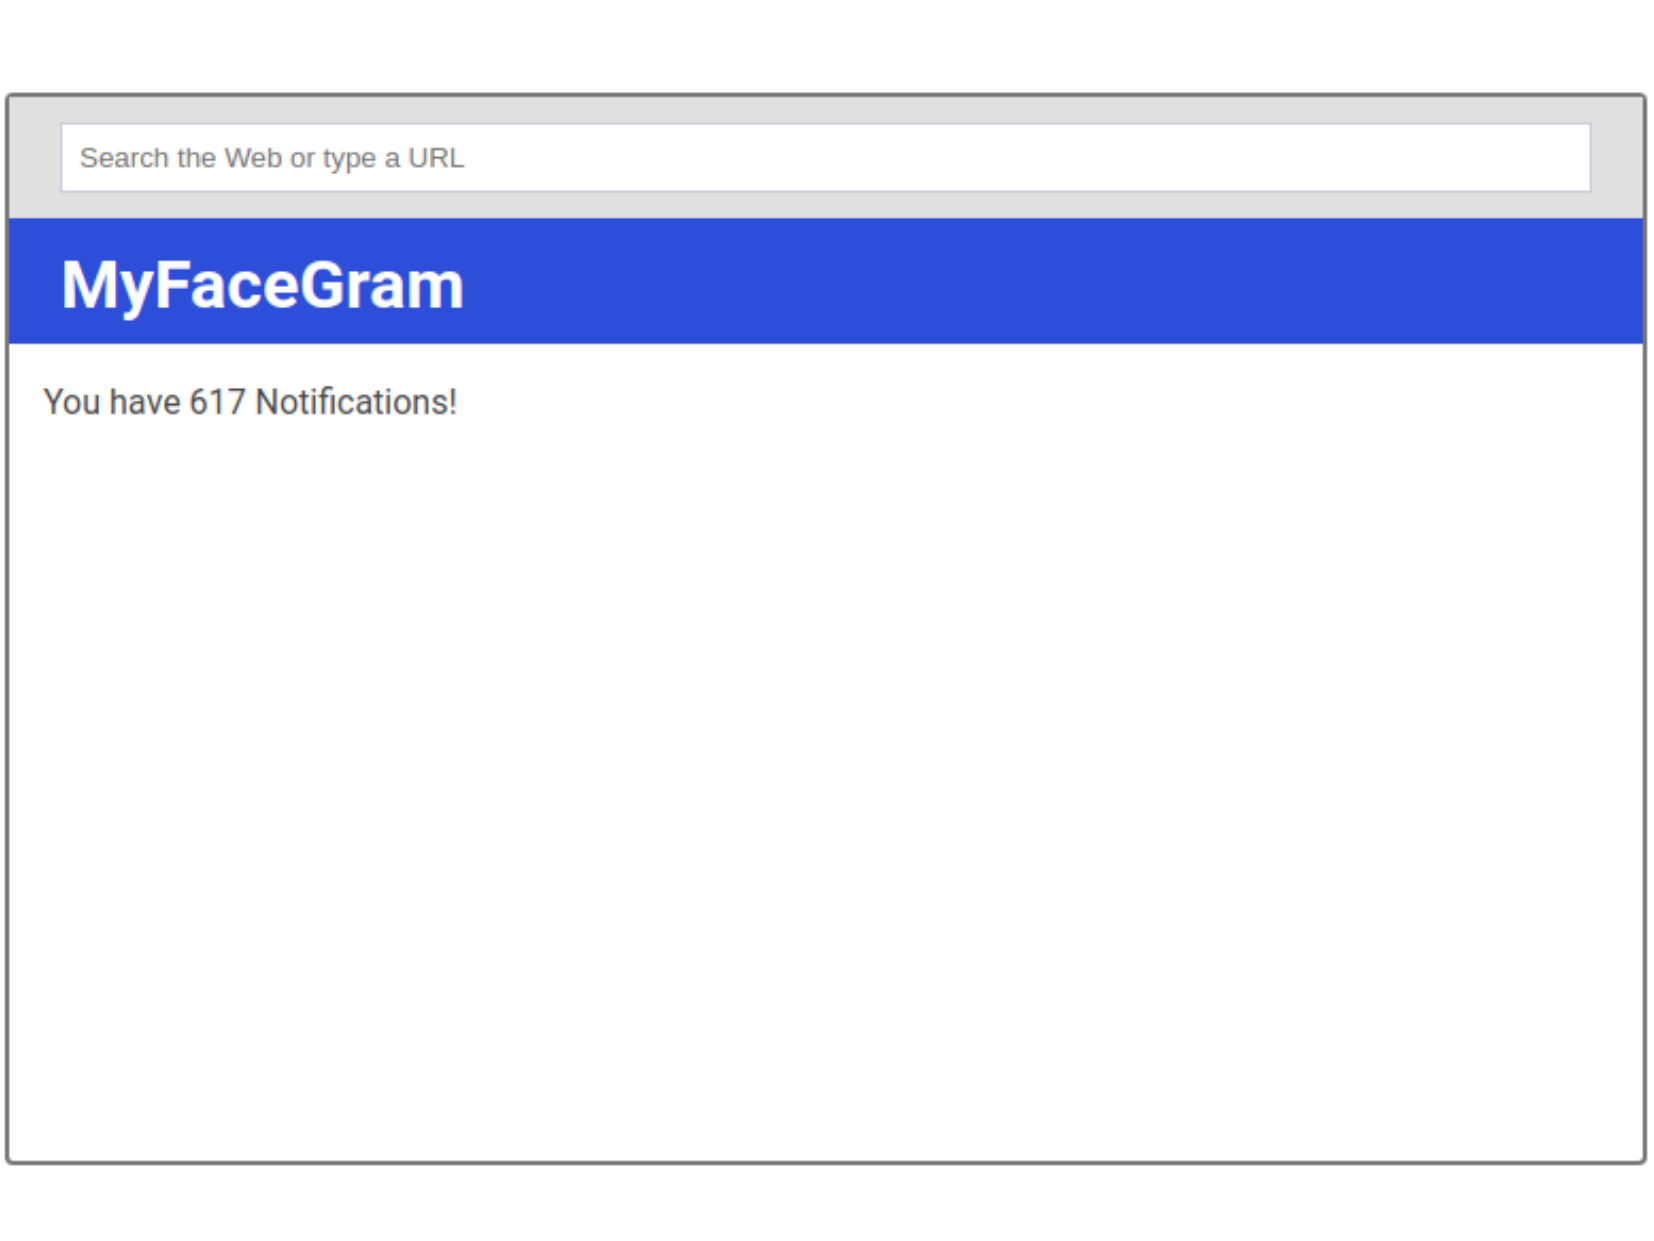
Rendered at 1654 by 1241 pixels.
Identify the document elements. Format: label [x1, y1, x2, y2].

picture [0, 89, 1654, 1171]
